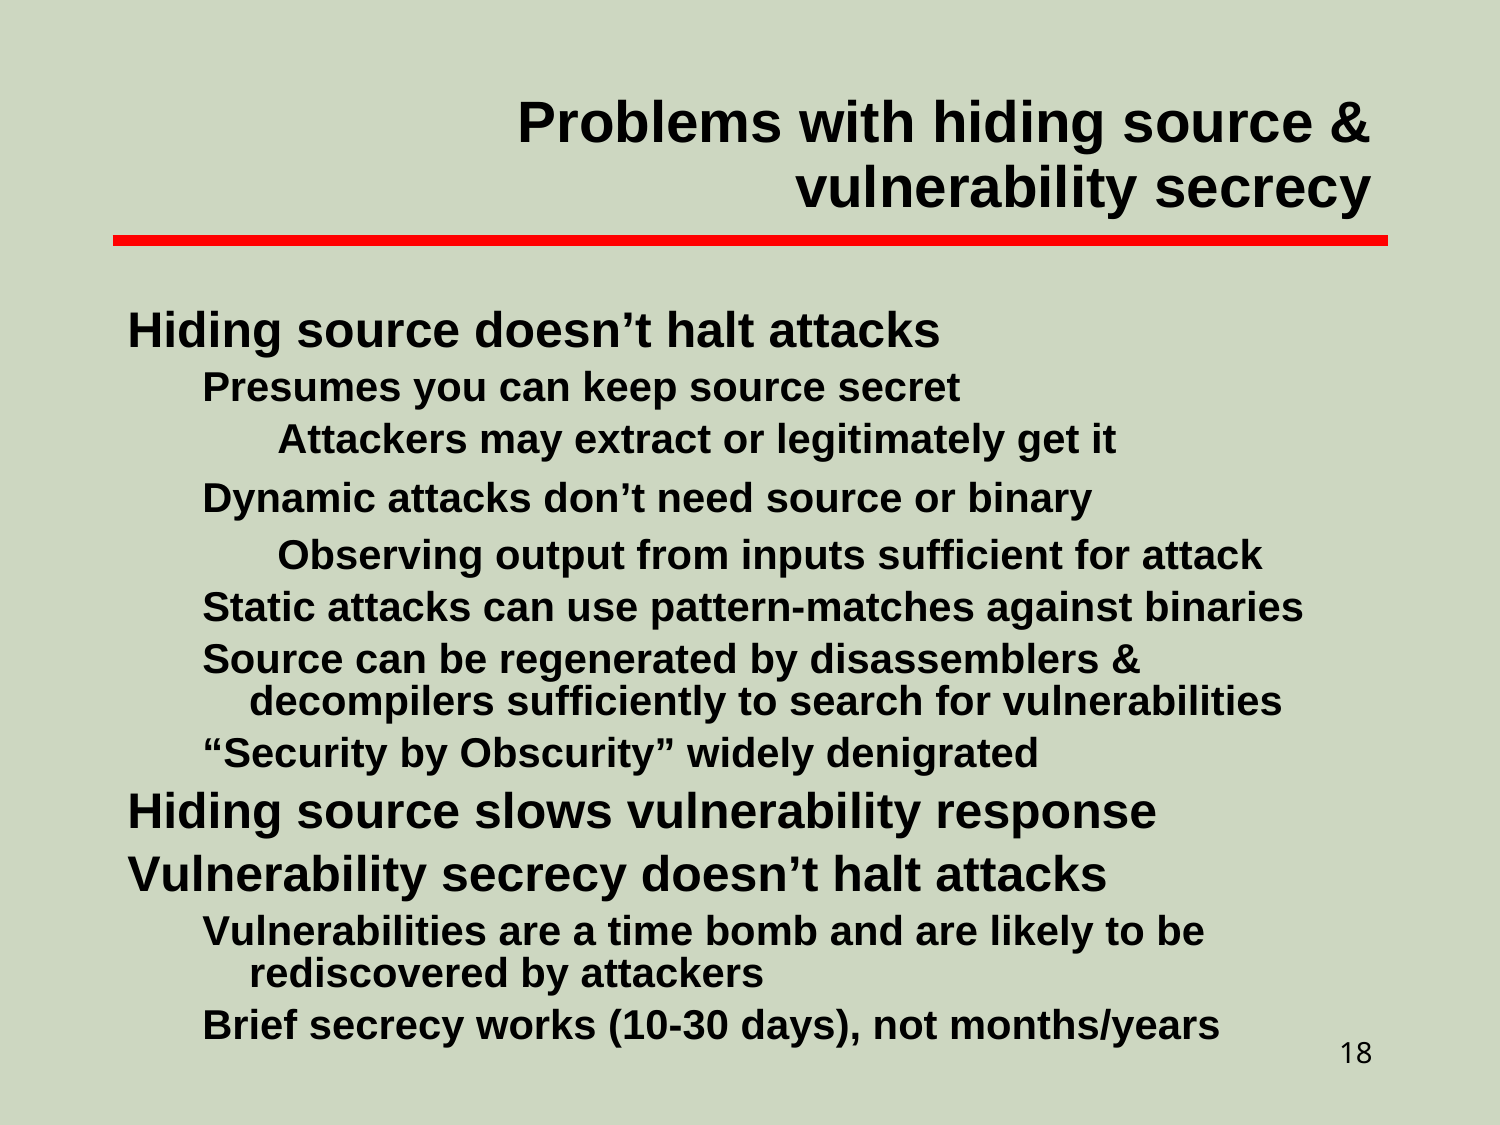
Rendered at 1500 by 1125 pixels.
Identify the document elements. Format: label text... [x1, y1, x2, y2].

list Hiding source doesn’t halt attacks Presumes you can keep source secret Attackers may extract or legitimately get it Dynamic attacks don’t need source or binary Observing output from inputs sufficient for attack Static attacks can use pattern-matches against binaries Source can be regenerated by disassemblers & decompilers sufficiently to search for vulnerabilities “Security by Obscurity” widely denigrated Hiding source slows vulnerability response Vulnerability secrecy doesn’t halt attacks Vulnerabilities are a time bomb and are likely to be rediscovered by attackers Brief secrecy works (10-30 days), not months/years [112, 299, 1388, 1062]
title Problems with hiding source & vulnerability secrecy [337, 81, 1388, 228]
